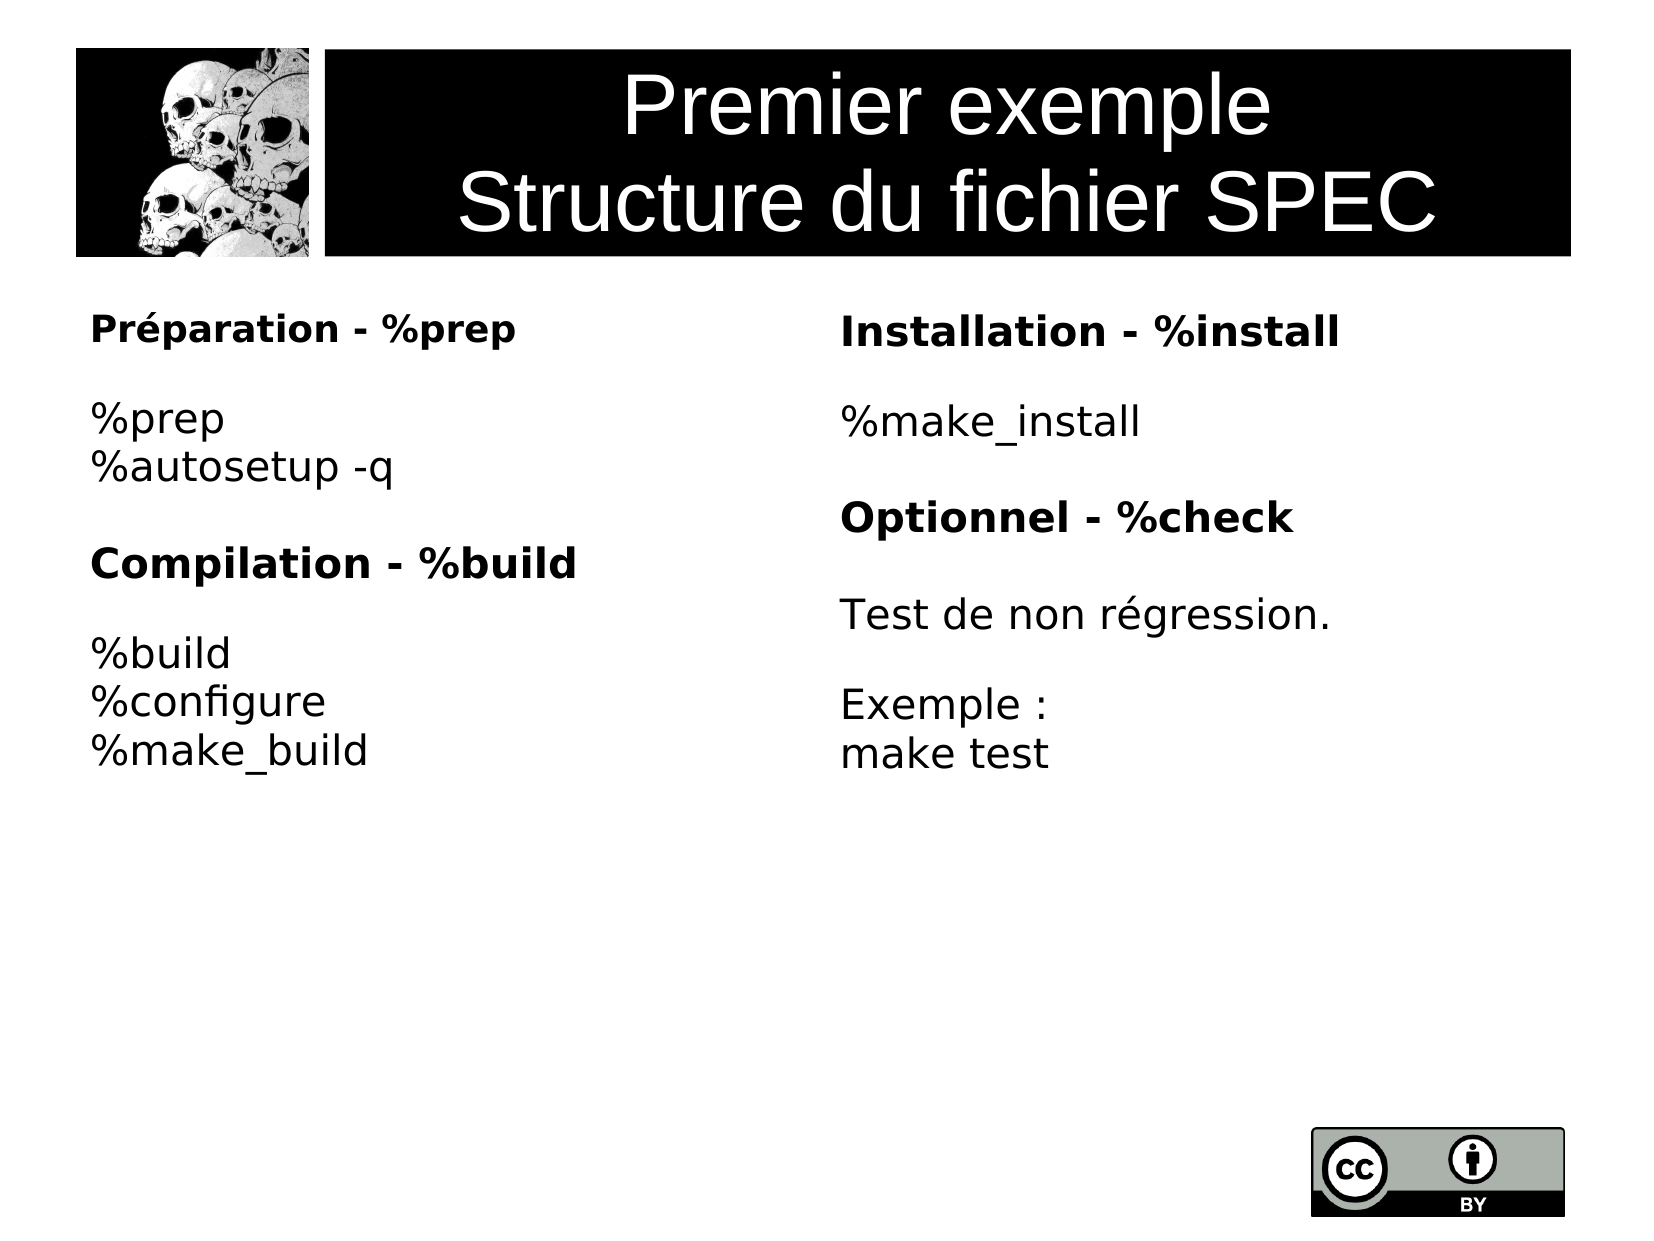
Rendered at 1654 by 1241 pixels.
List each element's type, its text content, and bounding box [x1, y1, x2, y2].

title Premier exemple Structure du fichier SPEC [324, 49, 1571, 257]
text_box Installation - %install %make_install Optionnel - %check Test de non régression. Exemple : make test [825, 300, 1576, 934]
picture [76, 48, 309, 257]
picture [1311, 1127, 1565, 1217]
text_box Préparation - %prep %prep %autosetup -q Compilation - %build %build %configure %make_build [75, 300, 825, 789]
